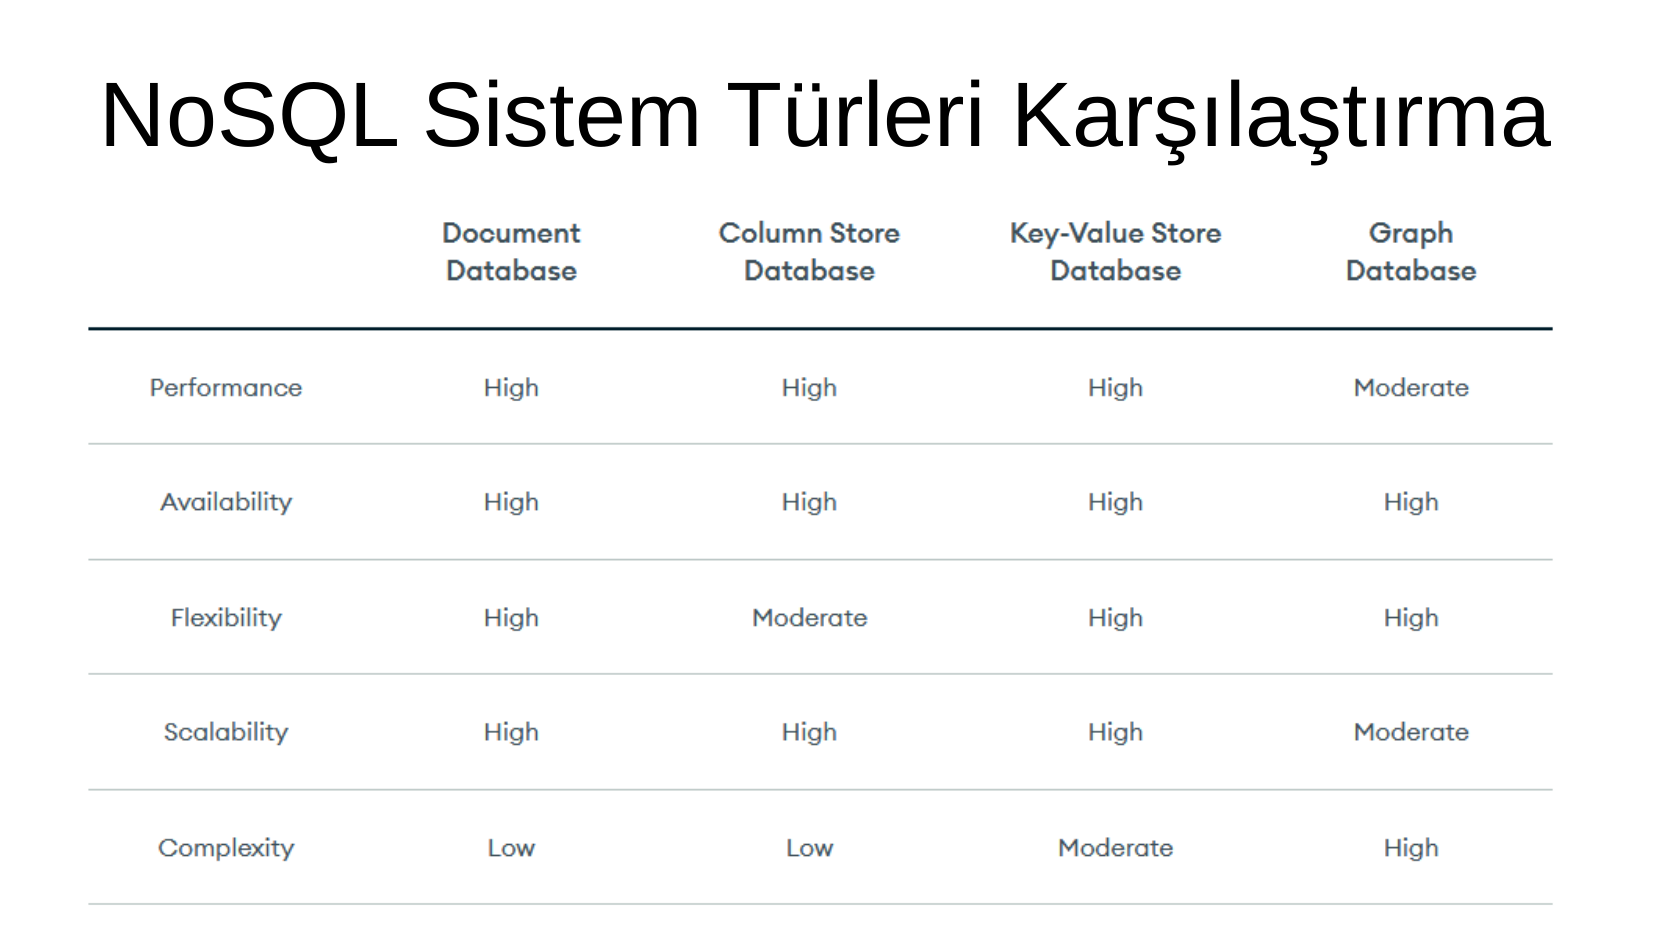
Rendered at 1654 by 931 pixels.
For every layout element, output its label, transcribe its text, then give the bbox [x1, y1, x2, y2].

title NoSQL Sistem Türleri Karşılaştırma [82, 37, 1571, 193]
picture [73, 196, 1589, 916]
